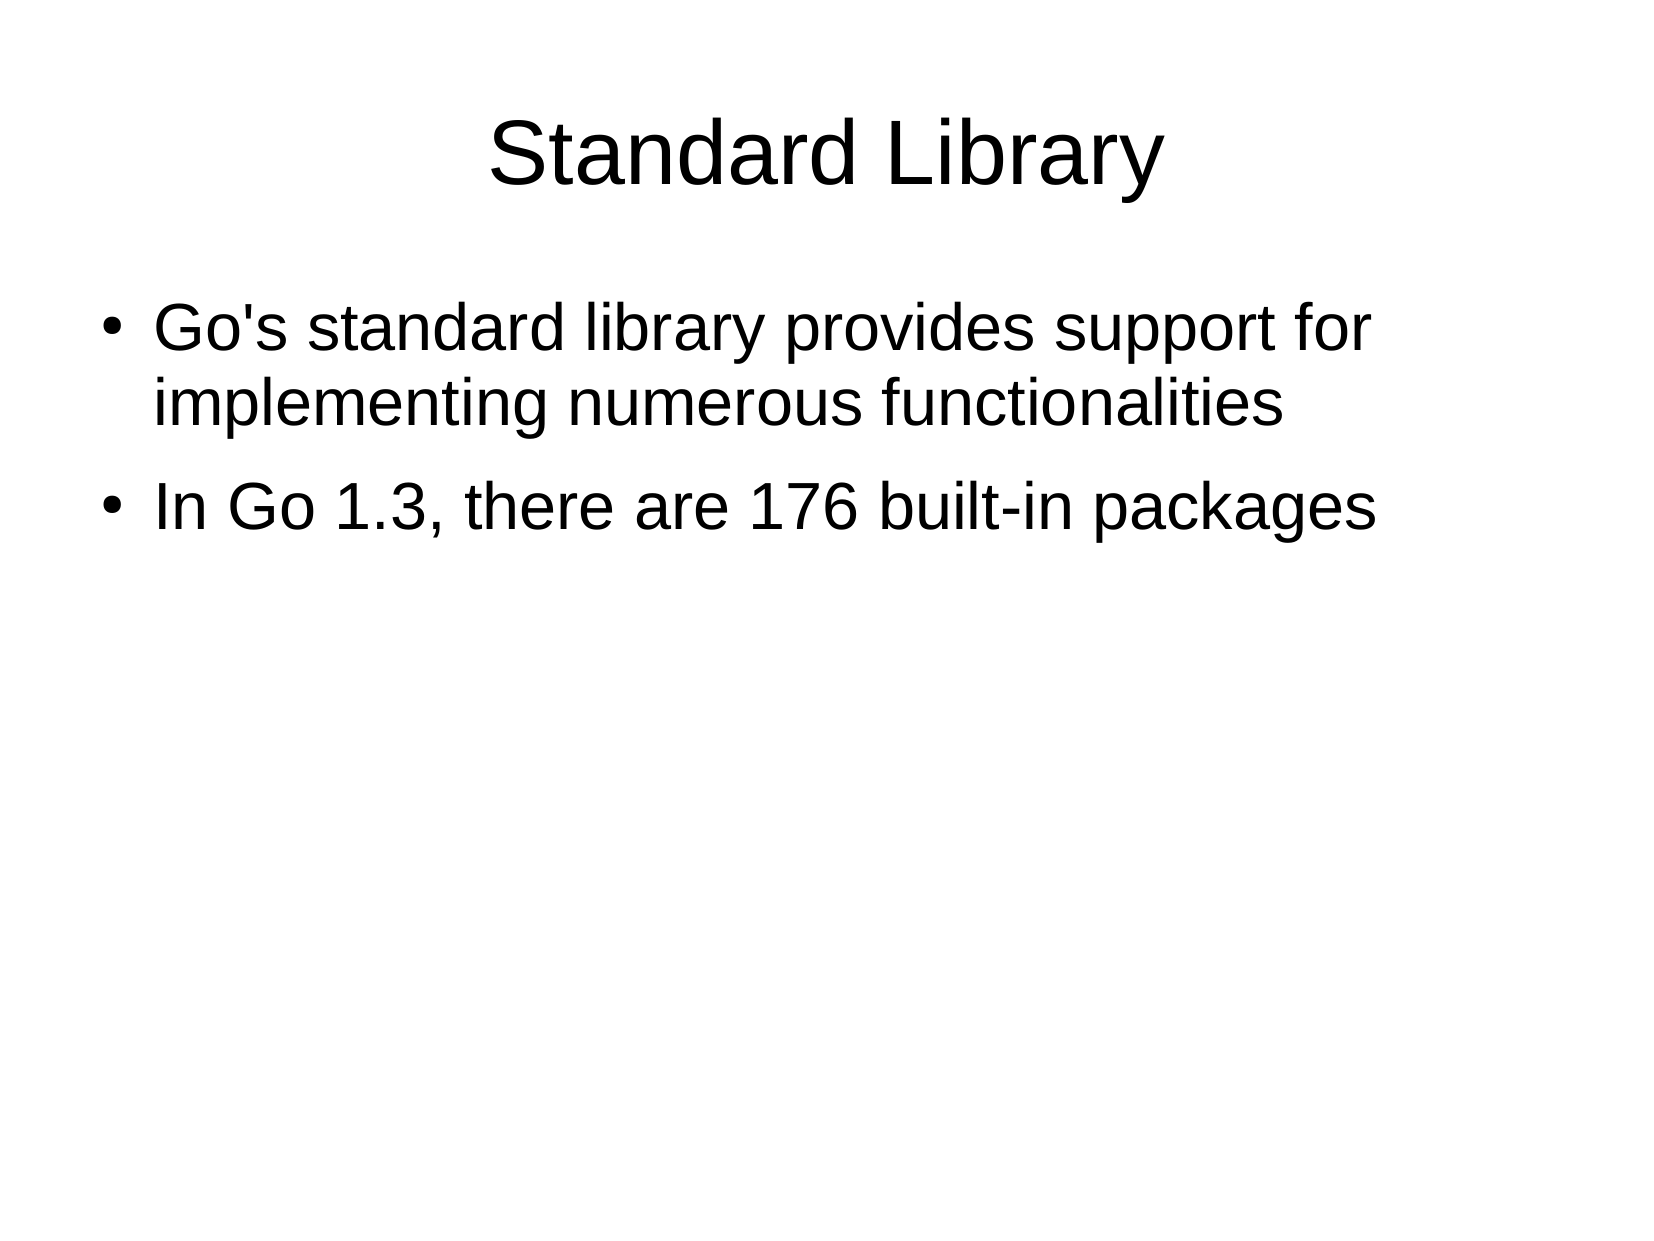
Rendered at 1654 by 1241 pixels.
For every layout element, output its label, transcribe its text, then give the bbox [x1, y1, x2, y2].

list Go's standard library provides support for implementing numerous functionalities In Go 1.3, there are 176 built-in packages [82, 290, 1571, 1010]
title Standard Library [82, 49, 1571, 257]
